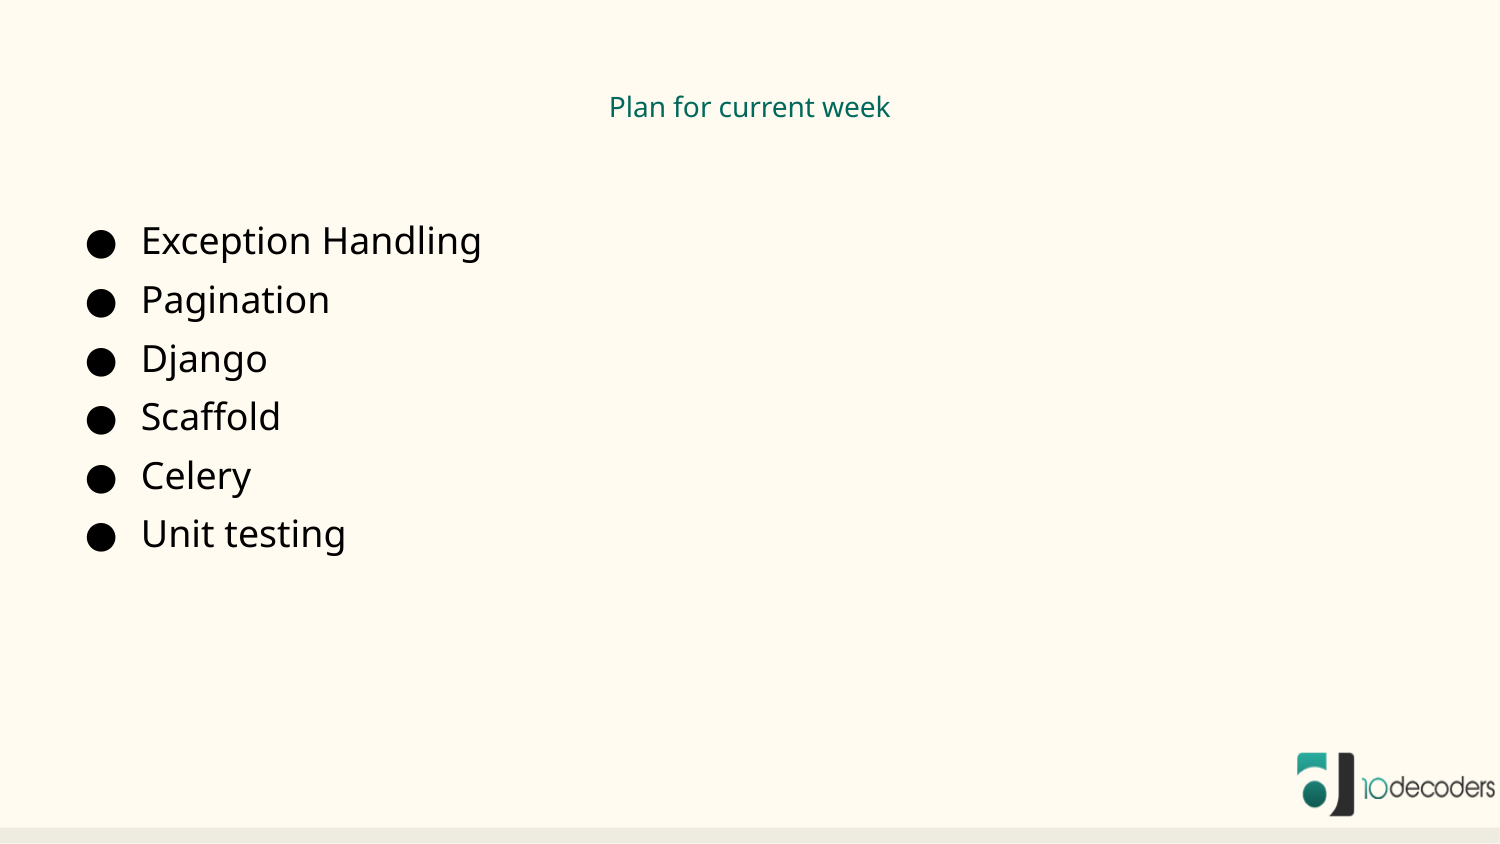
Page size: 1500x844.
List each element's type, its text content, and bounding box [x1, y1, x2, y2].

text_box Plan for current week [51, 72, 1449, 174]
text_box Exception Handling Pagination Django Scaffold Celery Unit testing [51, 192, 1449, 750]
picture [1293, 749, 1500, 819]
